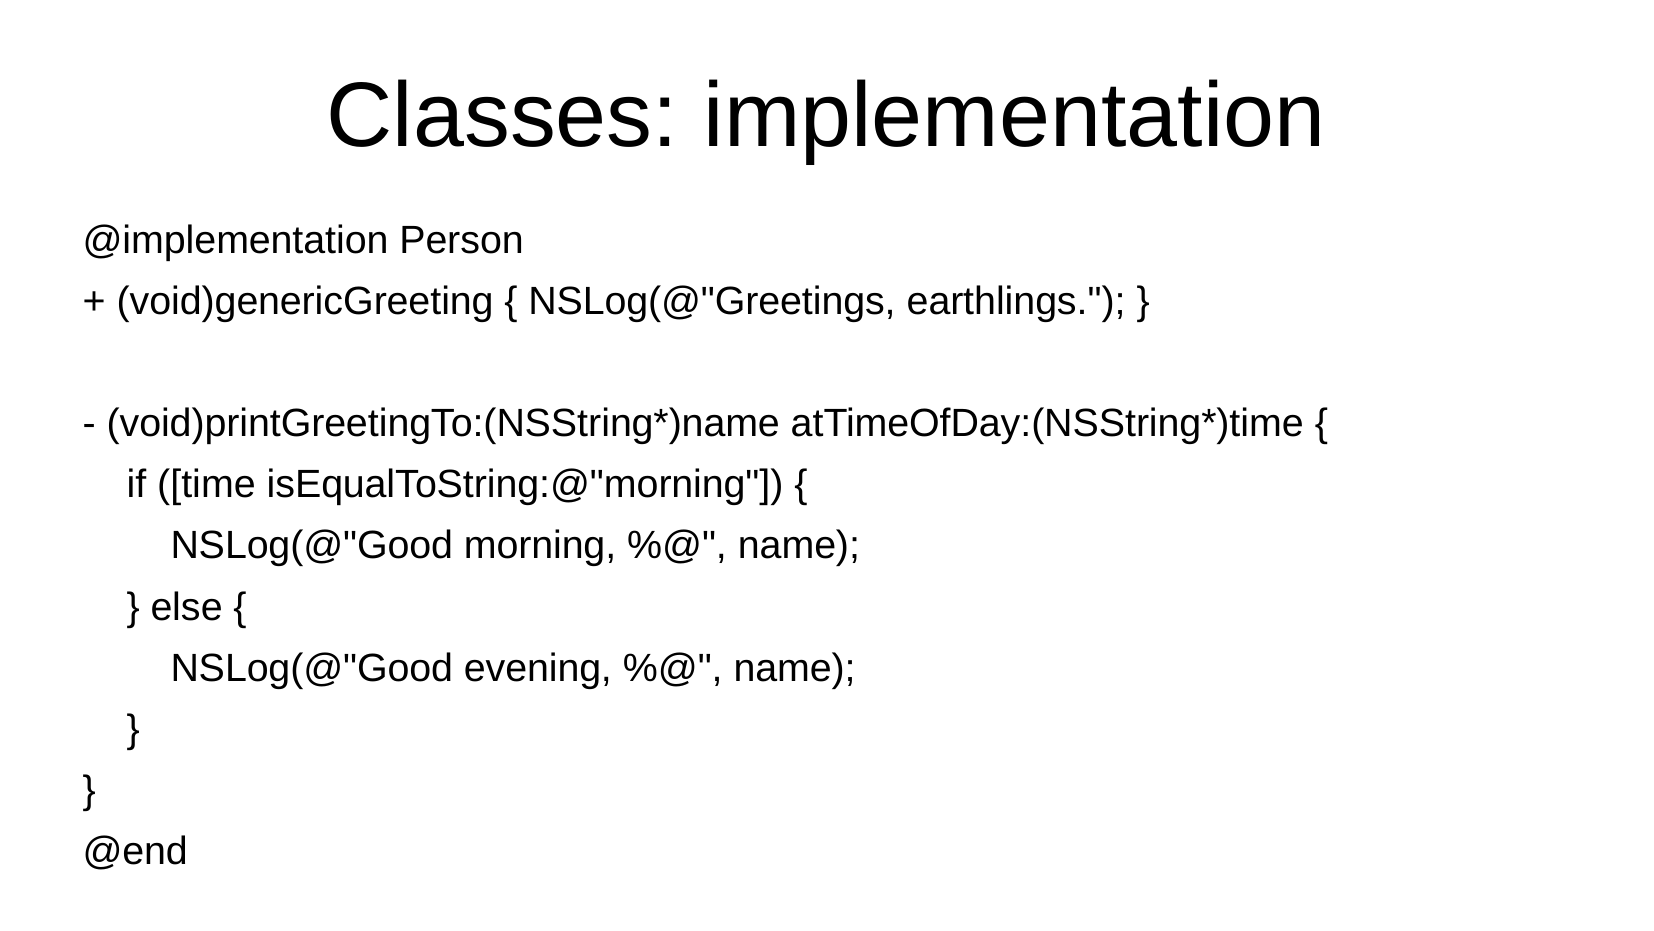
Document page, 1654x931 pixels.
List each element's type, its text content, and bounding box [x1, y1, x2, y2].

title Classes: implementation [82, 37, 1571, 193]
list @implementation Person + (void)genericGreeting { NSLog(@"Greetings, earthlings."); } - (void)printGreetingTo:(NSString*)name atTimeOfDay:(NSString*)time { if ([time isEqualToString:@"morning"]) { NSLog(@"Good morning, %@", name); } else { NSLog(@"Good evening, %@", name); } } @end [82, 217, 1571, 886]
